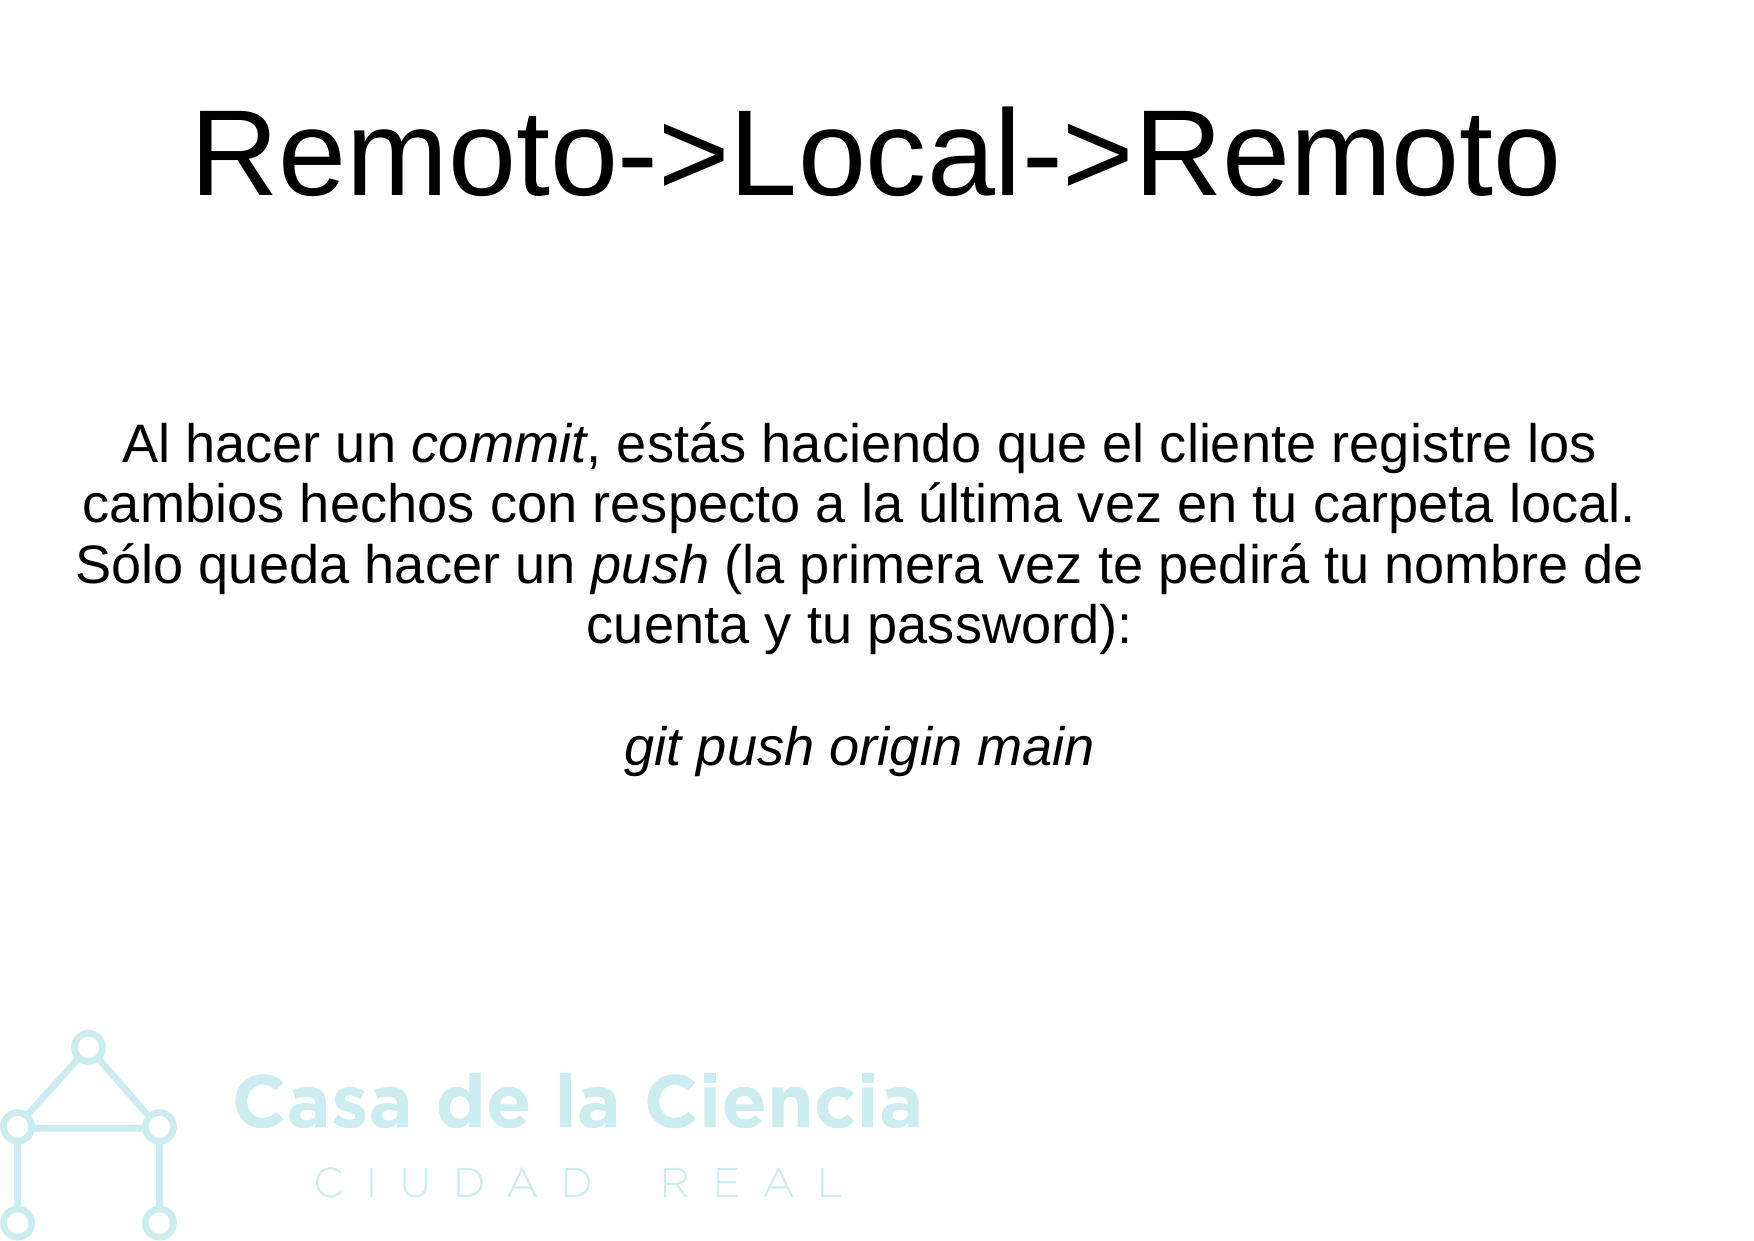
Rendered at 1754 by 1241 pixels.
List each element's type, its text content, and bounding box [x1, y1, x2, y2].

subtitle Al hacer un commit, estás haciendo que el cliente registre los cambios hechos con respecto a la última vez en tu carpeta local. Sólo queda hacer un push (la primera vez te pedirá tu nombre de cuenta y tu password): git push origin main [70, 259, 1650, 1052]
title Remoto->Local->Remoto [87, 49, 1667, 257]
